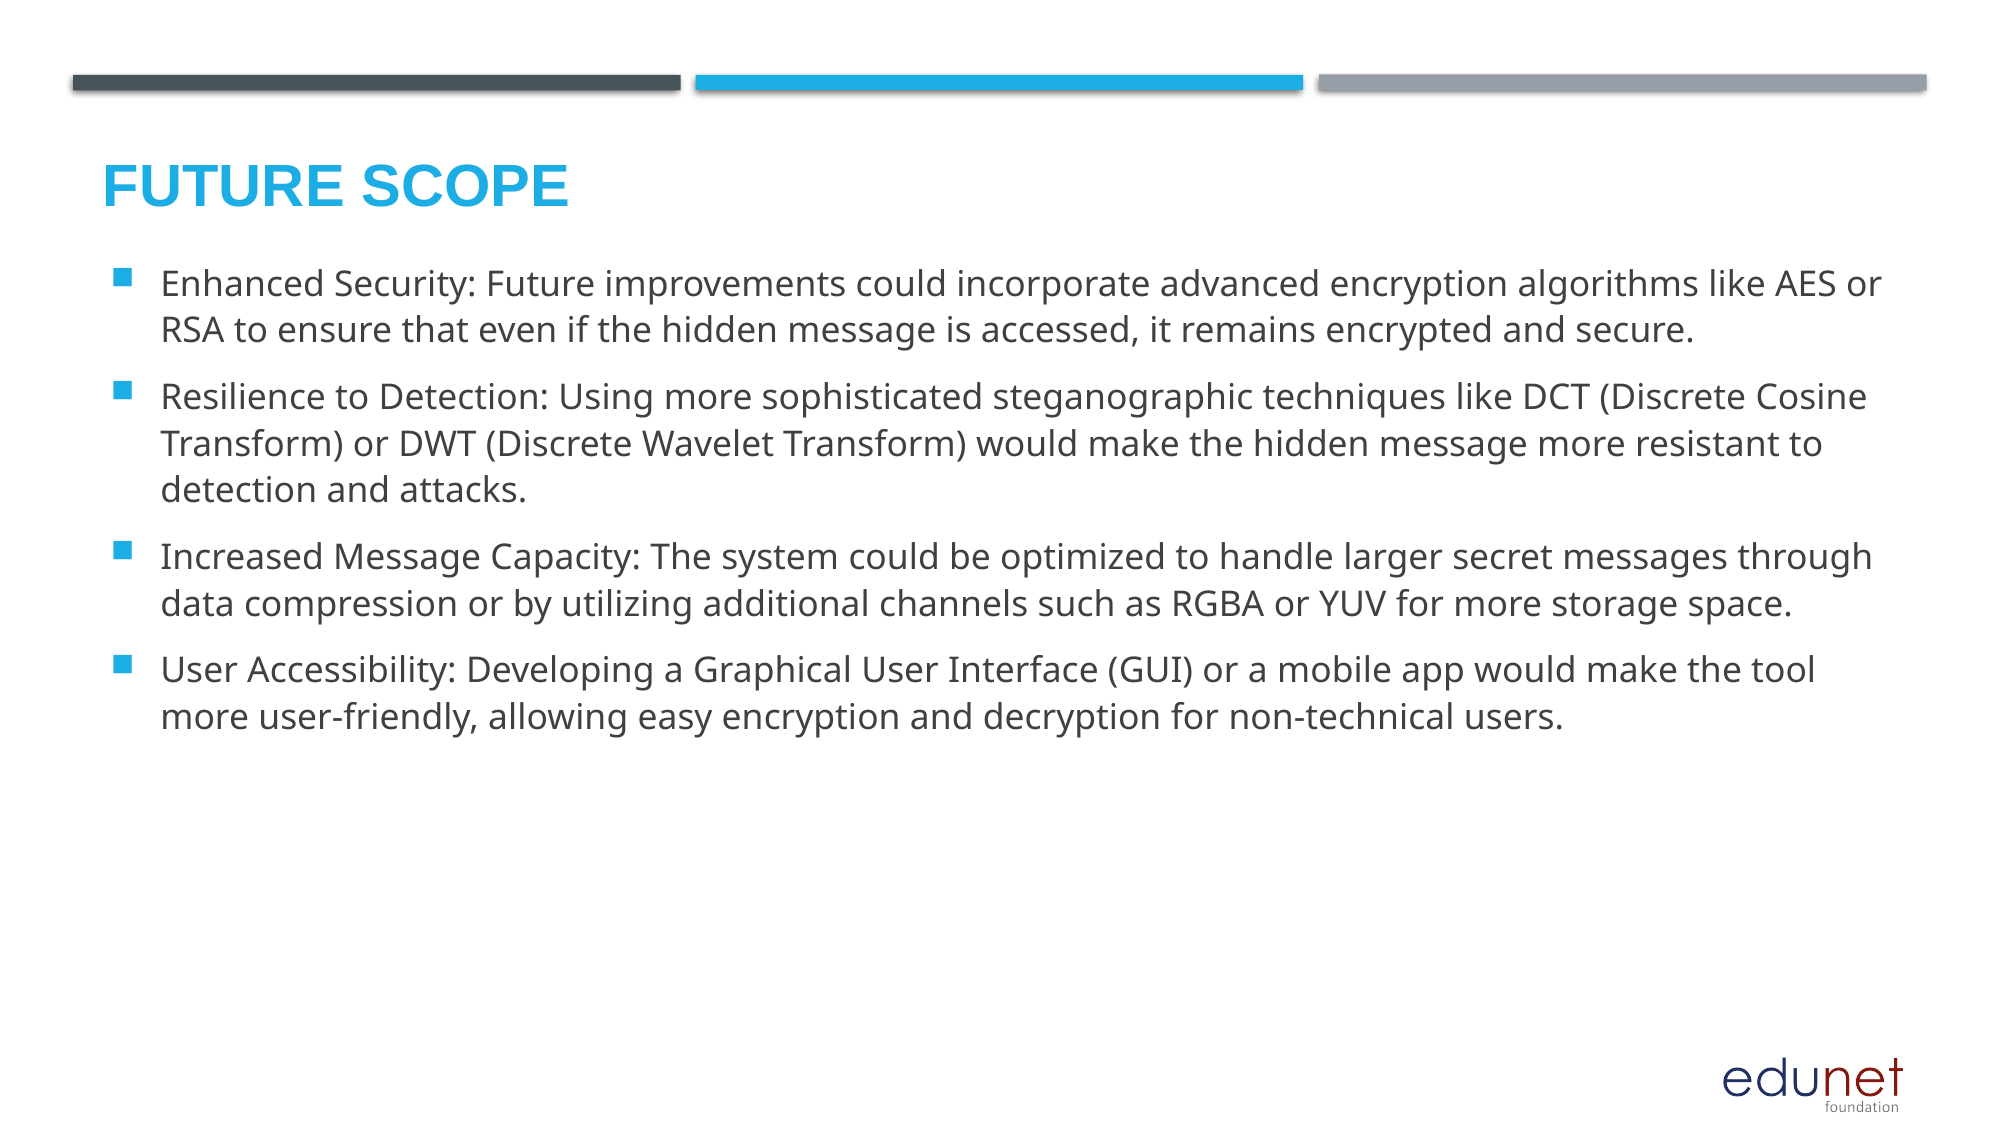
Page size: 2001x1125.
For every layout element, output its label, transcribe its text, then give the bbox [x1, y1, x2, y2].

text_box Future scope [87, 138, 1897, 226]
picture [1719, 1055, 1905, 1116]
list Enhanced Security: Future improvements could incorporate advanced encryption algorithms like AES or RSA to ensure that even if the hidden message is accessed, it remains encrypted and secure. Resilience to Detection: Using more sophisticated steganographic techniques like DCT (Discrete Cosine Transform) or DWT (Discrete Wavelet Transform) would make the hidden message more resistant to detection and attacks. Increased Message Capacity: The system could be optimized to handle larger secret messages through data compression or by utilizing additional channels such as RGBA or YUV for more storage space. User Accessibility: Developing a Graphical User Interface (GUI) or a mobile app would make the tool more user-friendly, allowing easy encryption and decryption for non-technical users. [95, 113, 1905, 880]
